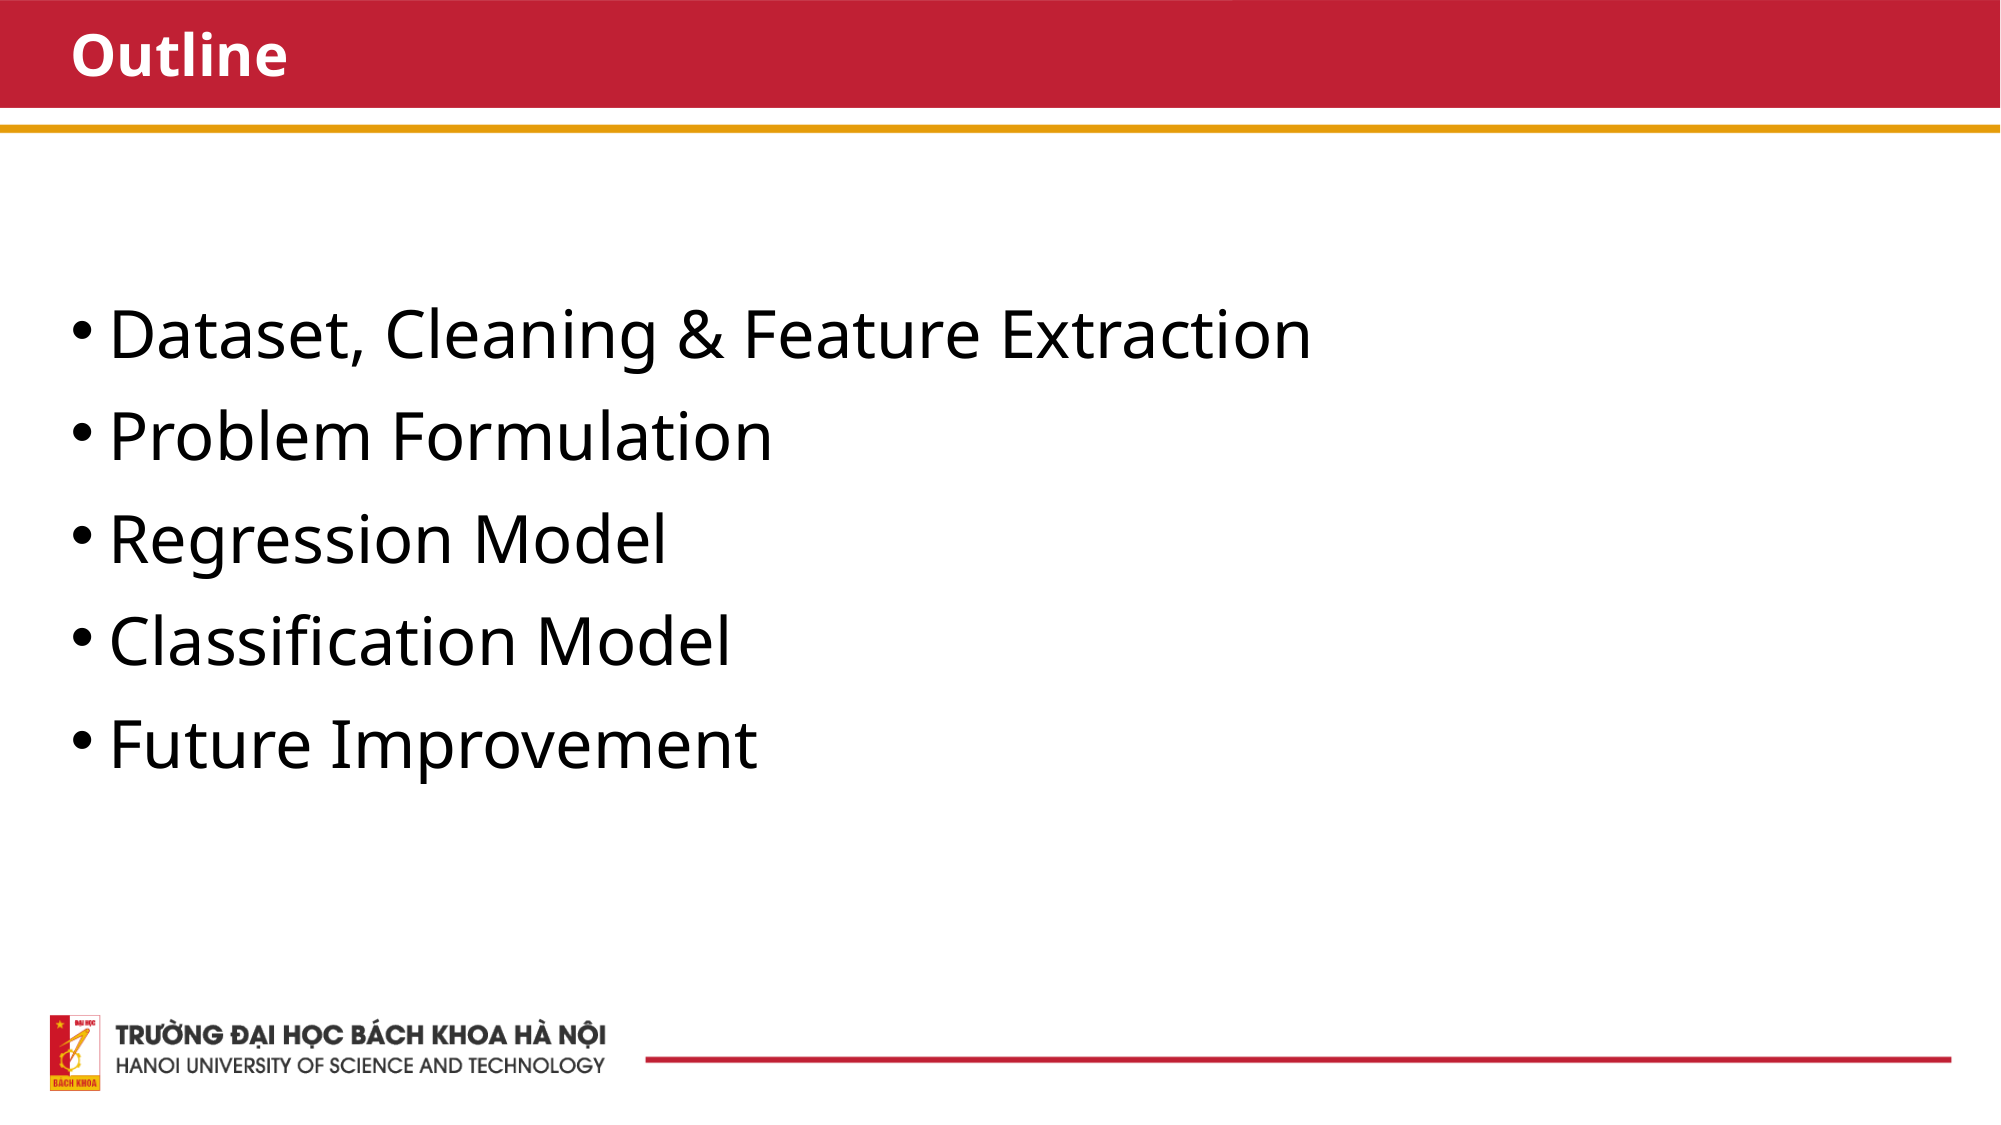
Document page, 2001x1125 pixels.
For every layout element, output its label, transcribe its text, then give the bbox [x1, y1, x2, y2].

title Outline [55, 18, 1945, 91]
list Dataset, Cleaning & Feature Extraction Problem Formulation Regression Model Classification Model Future Improvement [55, 173, 1945, 979]
